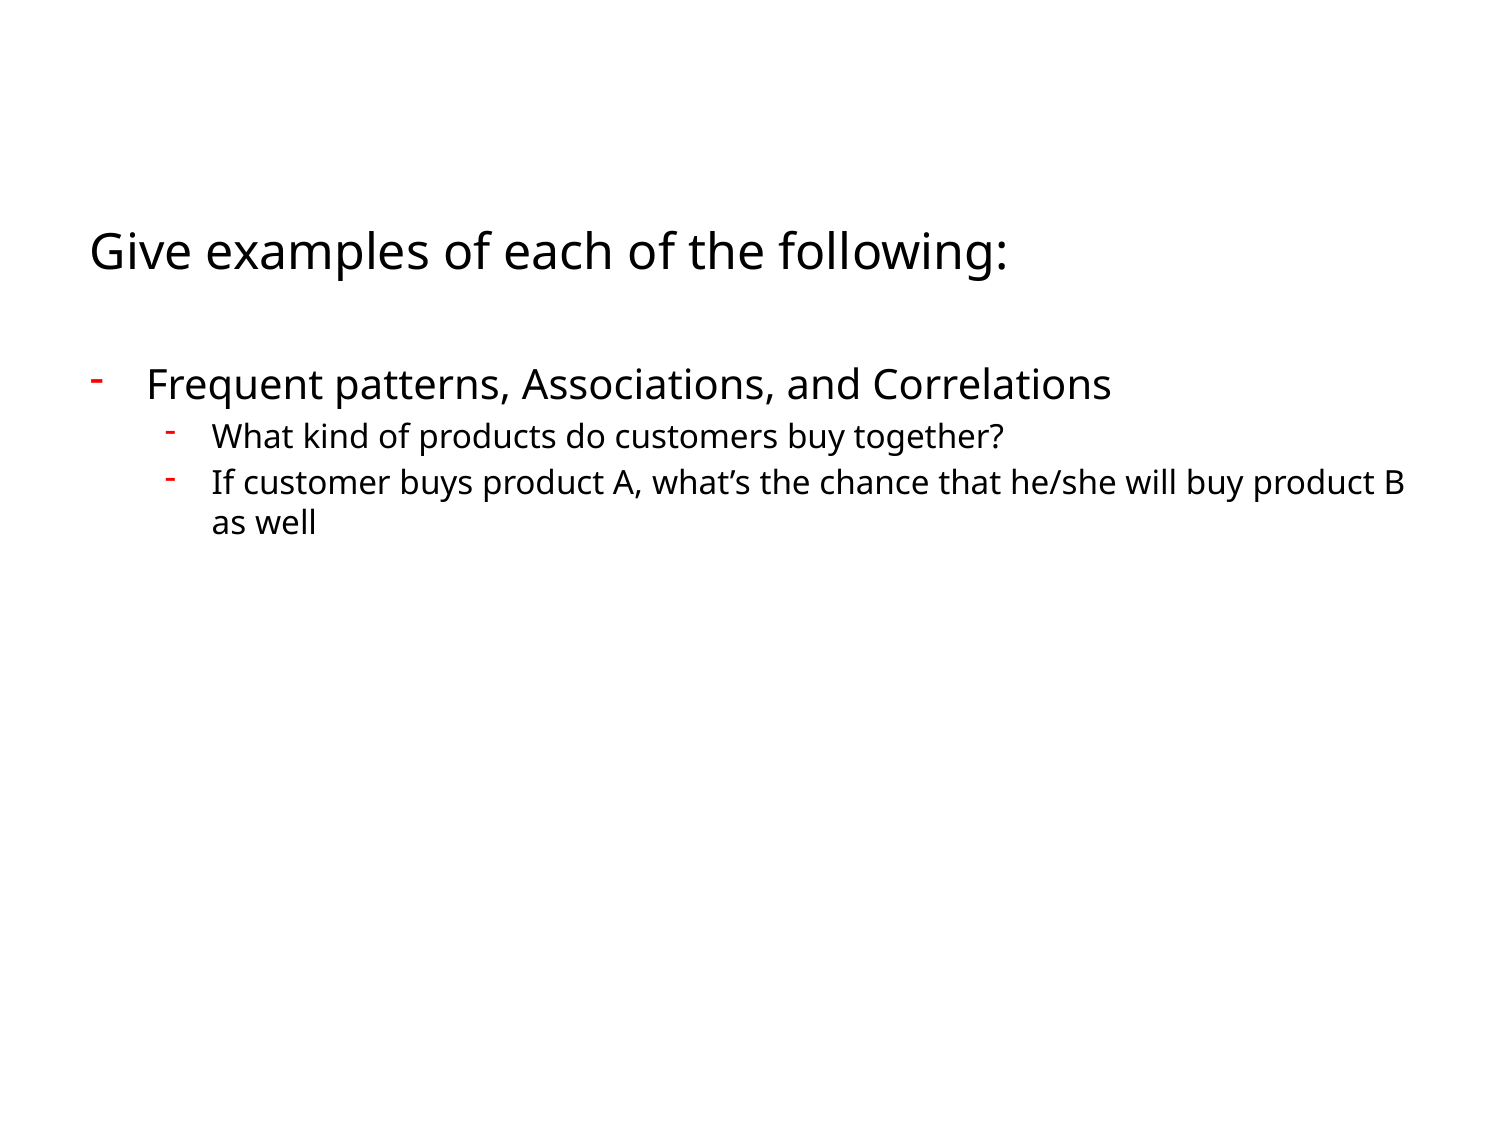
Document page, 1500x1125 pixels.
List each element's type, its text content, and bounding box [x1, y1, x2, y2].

list Give examples of each of the following: Frequent patterns, Associations, and Correlations What kind of products do customers buy together? If customer buys product A, what’s the chance that he/she will buy product B as well [75, 212, 1462, 987]
